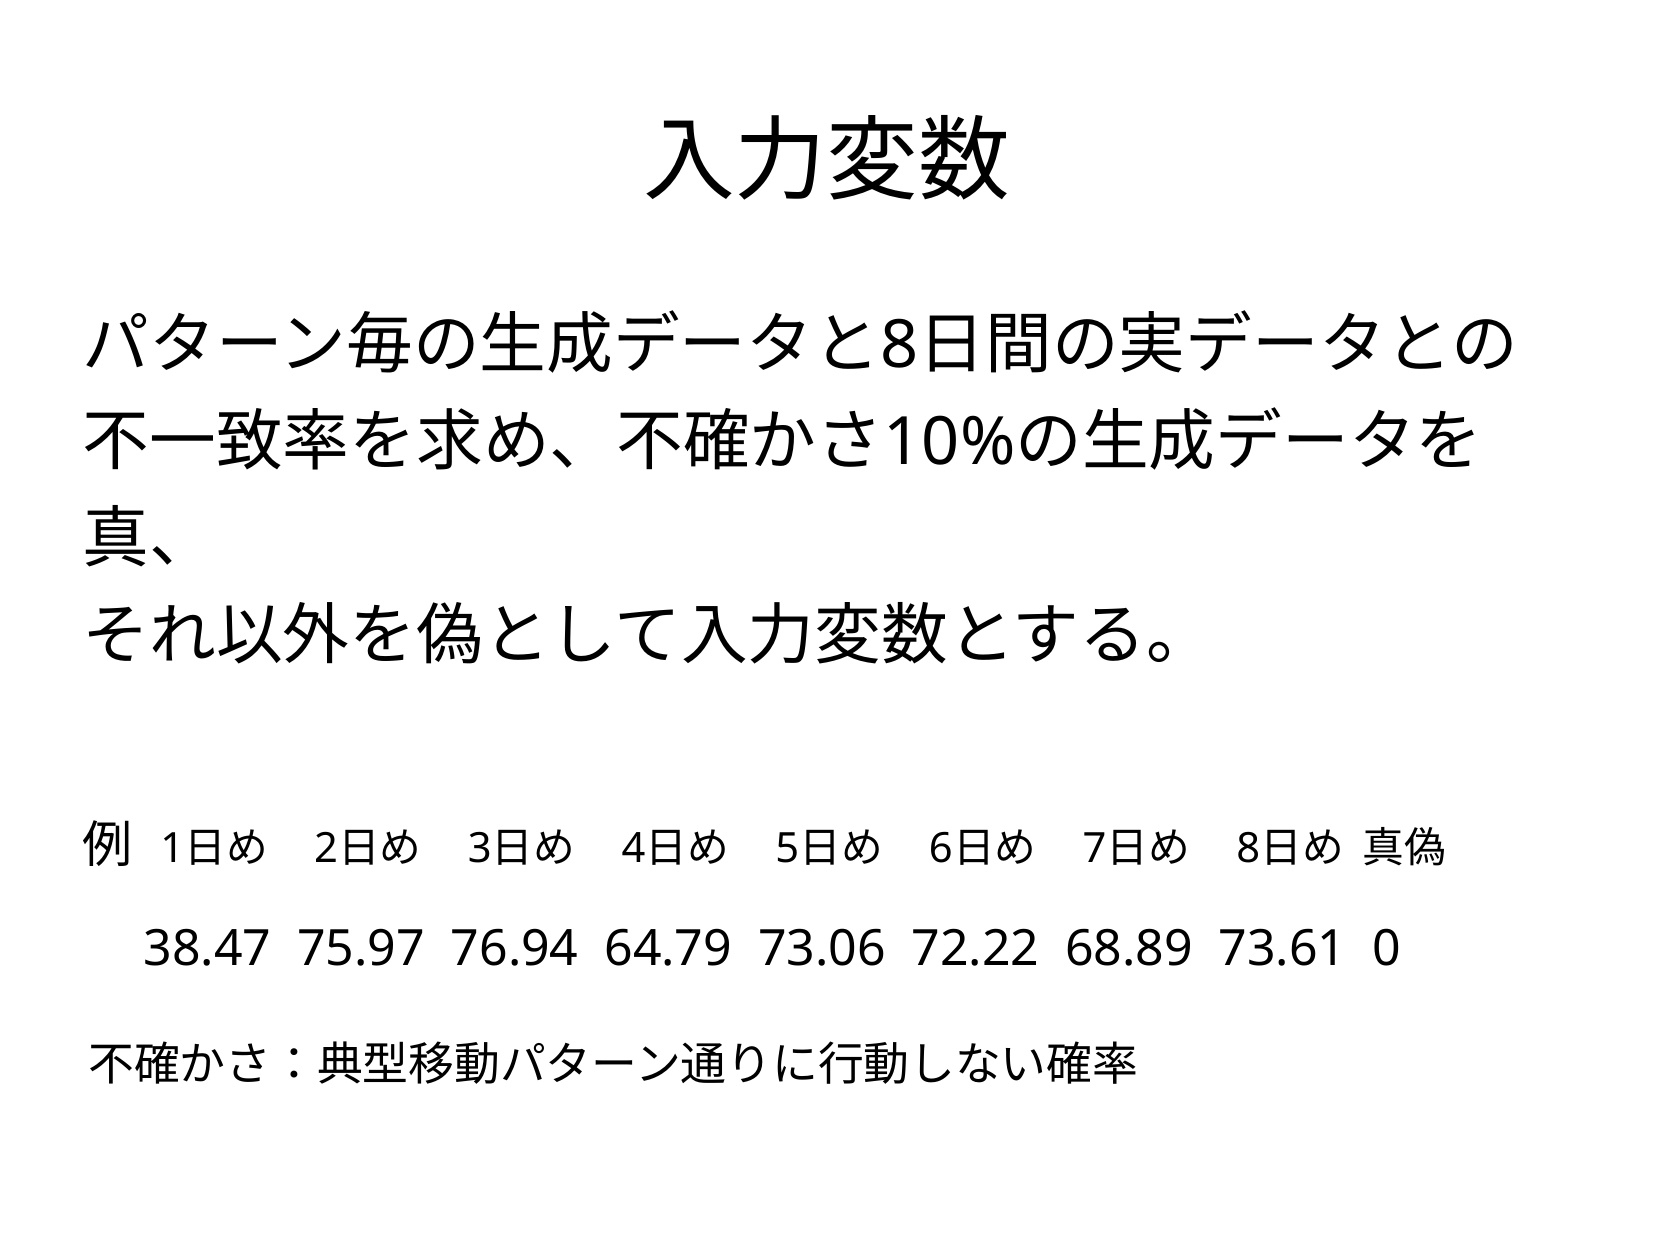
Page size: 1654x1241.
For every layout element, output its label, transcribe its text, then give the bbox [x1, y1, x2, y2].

list パターン毎の生成データと8日間の実データとの 不一致率を求め、不確かさ10%の生成データを真、 それ以外を偽として入力変数とする。 例 1日め 2日め 3日め 4日め 5日め 6日め 7日め 8日め 真偽 38.47 75.97 76.94 64.79 73.06 72.22 68.89 73.61 0 [82, 290, 1538, 1010]
list 不確かさ：典型移動パターン通りに行動しない確率 [88, 1027, 1548, 1134]
title 入力変数 [82, 49, 1571, 257]
